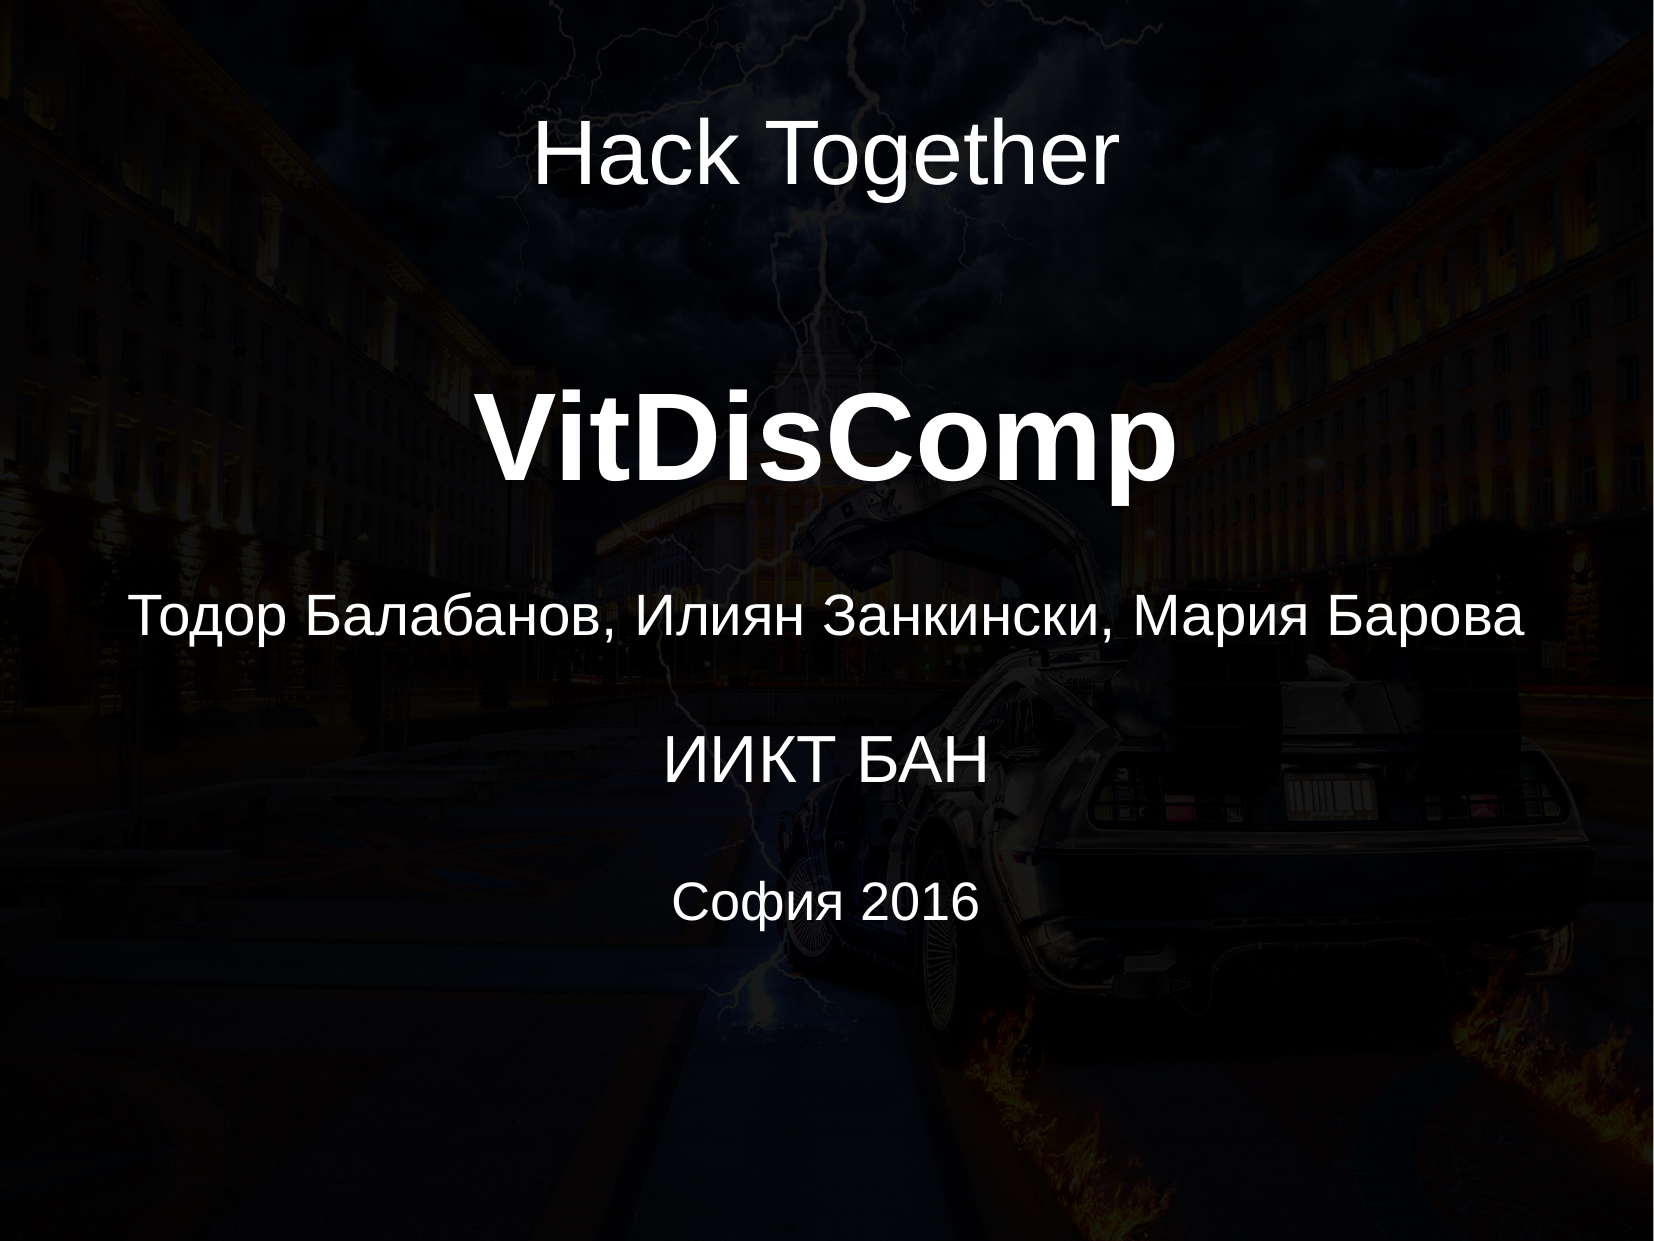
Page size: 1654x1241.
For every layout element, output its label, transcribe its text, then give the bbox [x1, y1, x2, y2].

subtitle VitDisComp Тодор Балабанов, Илиян Занкински, Мария Барова ИИКТ БАН София 2016 [82, 290, 1571, 1010]
picture [0, 0, 1654, 1241]
title Hack Together [82, 49, 1571, 257]
